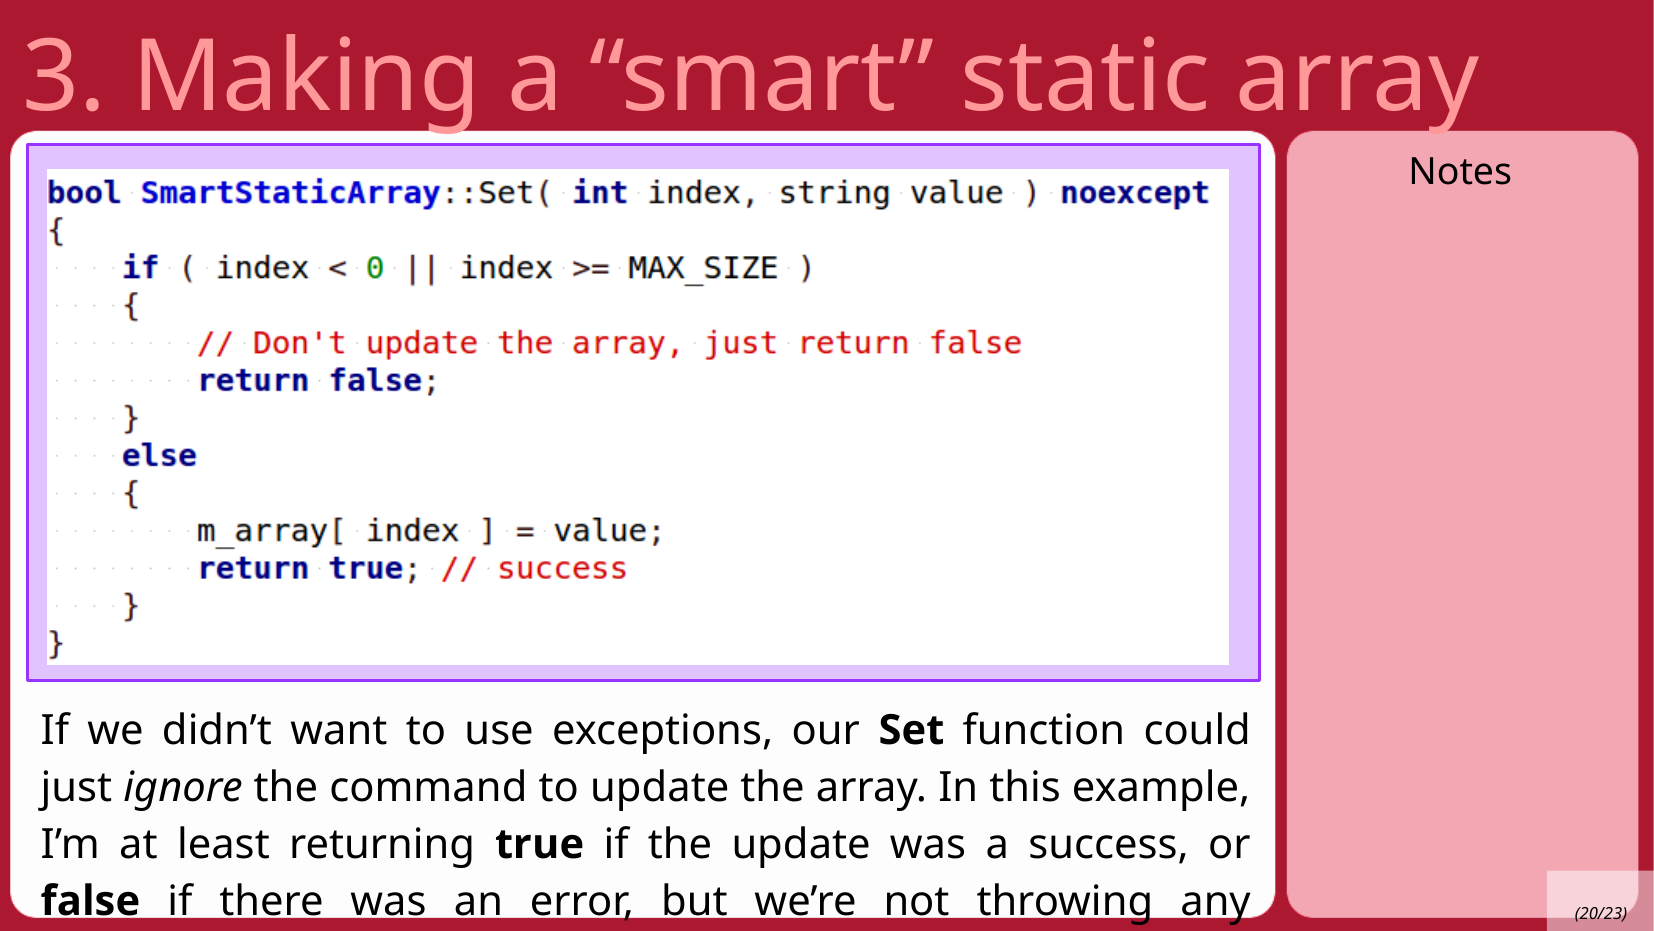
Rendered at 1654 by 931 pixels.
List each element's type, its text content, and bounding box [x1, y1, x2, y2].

picture [0, 0, 1654, 931]
text_box The Get function [27, 144, 1260, 681]
text_box If we didn’t want to use exceptions, our Set function could just ignore the command to update the array. In this example, I’m at least returning true if the update was a success, or false if there was an error, but we’re not throwing any exceptions. [40, 699, 1252, 908]
text_box Notes [1290, 141, 1631, 199]
title 3. Making a “smart” static array [22, 7, 1511, 136]
text_box (<number>/23) [1546, 877, 1654, 931]
